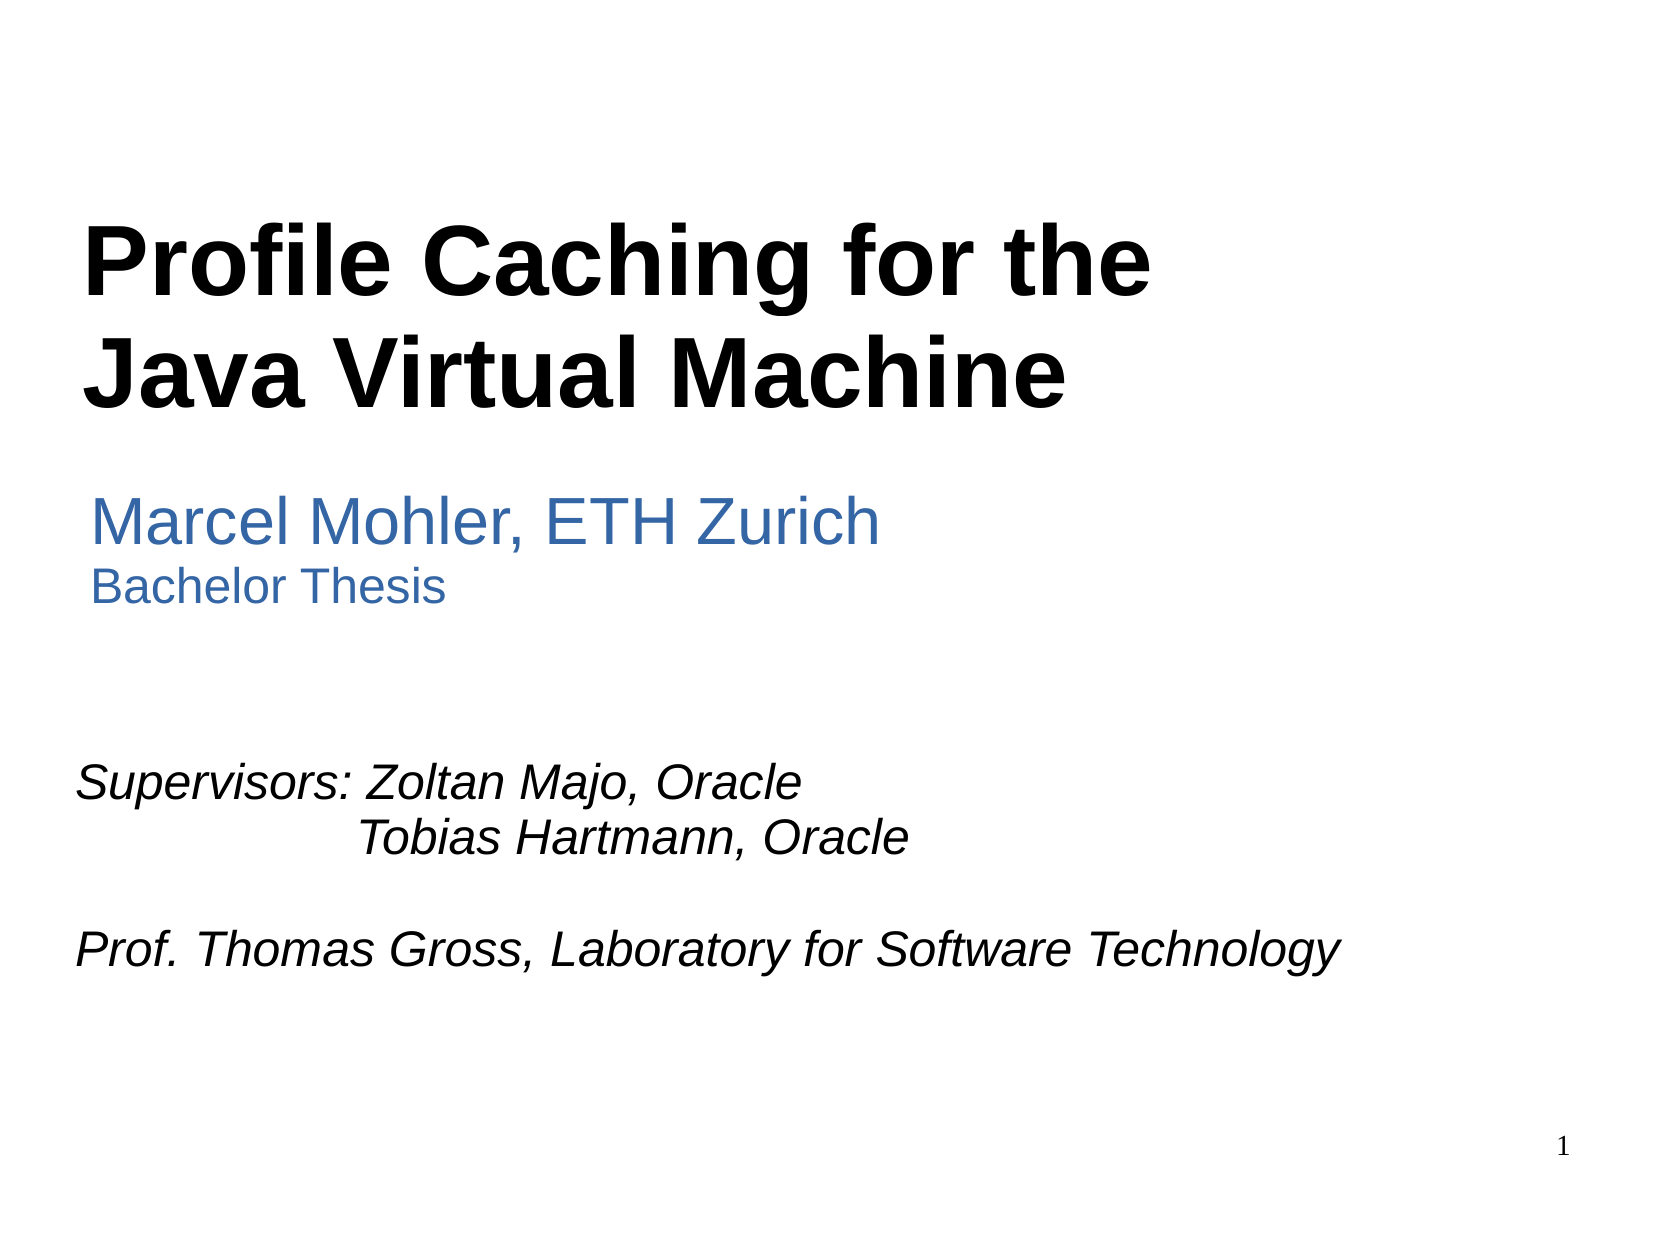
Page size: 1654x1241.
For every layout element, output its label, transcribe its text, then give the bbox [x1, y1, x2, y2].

title Profile Caching for the Java Virtual Machine [82, 204, 90, 429]
subtitle Marcel Mohler, ETH Zurich Bachelor Thesis [90, 180, 1579, 900]
text_box Supervisors: Zoltan Majo, Oracle Tobias Hartmann, Oracle Prof. Thomas Gross, Laboratory for Software Technology [75, 450, 1564, 1170]
